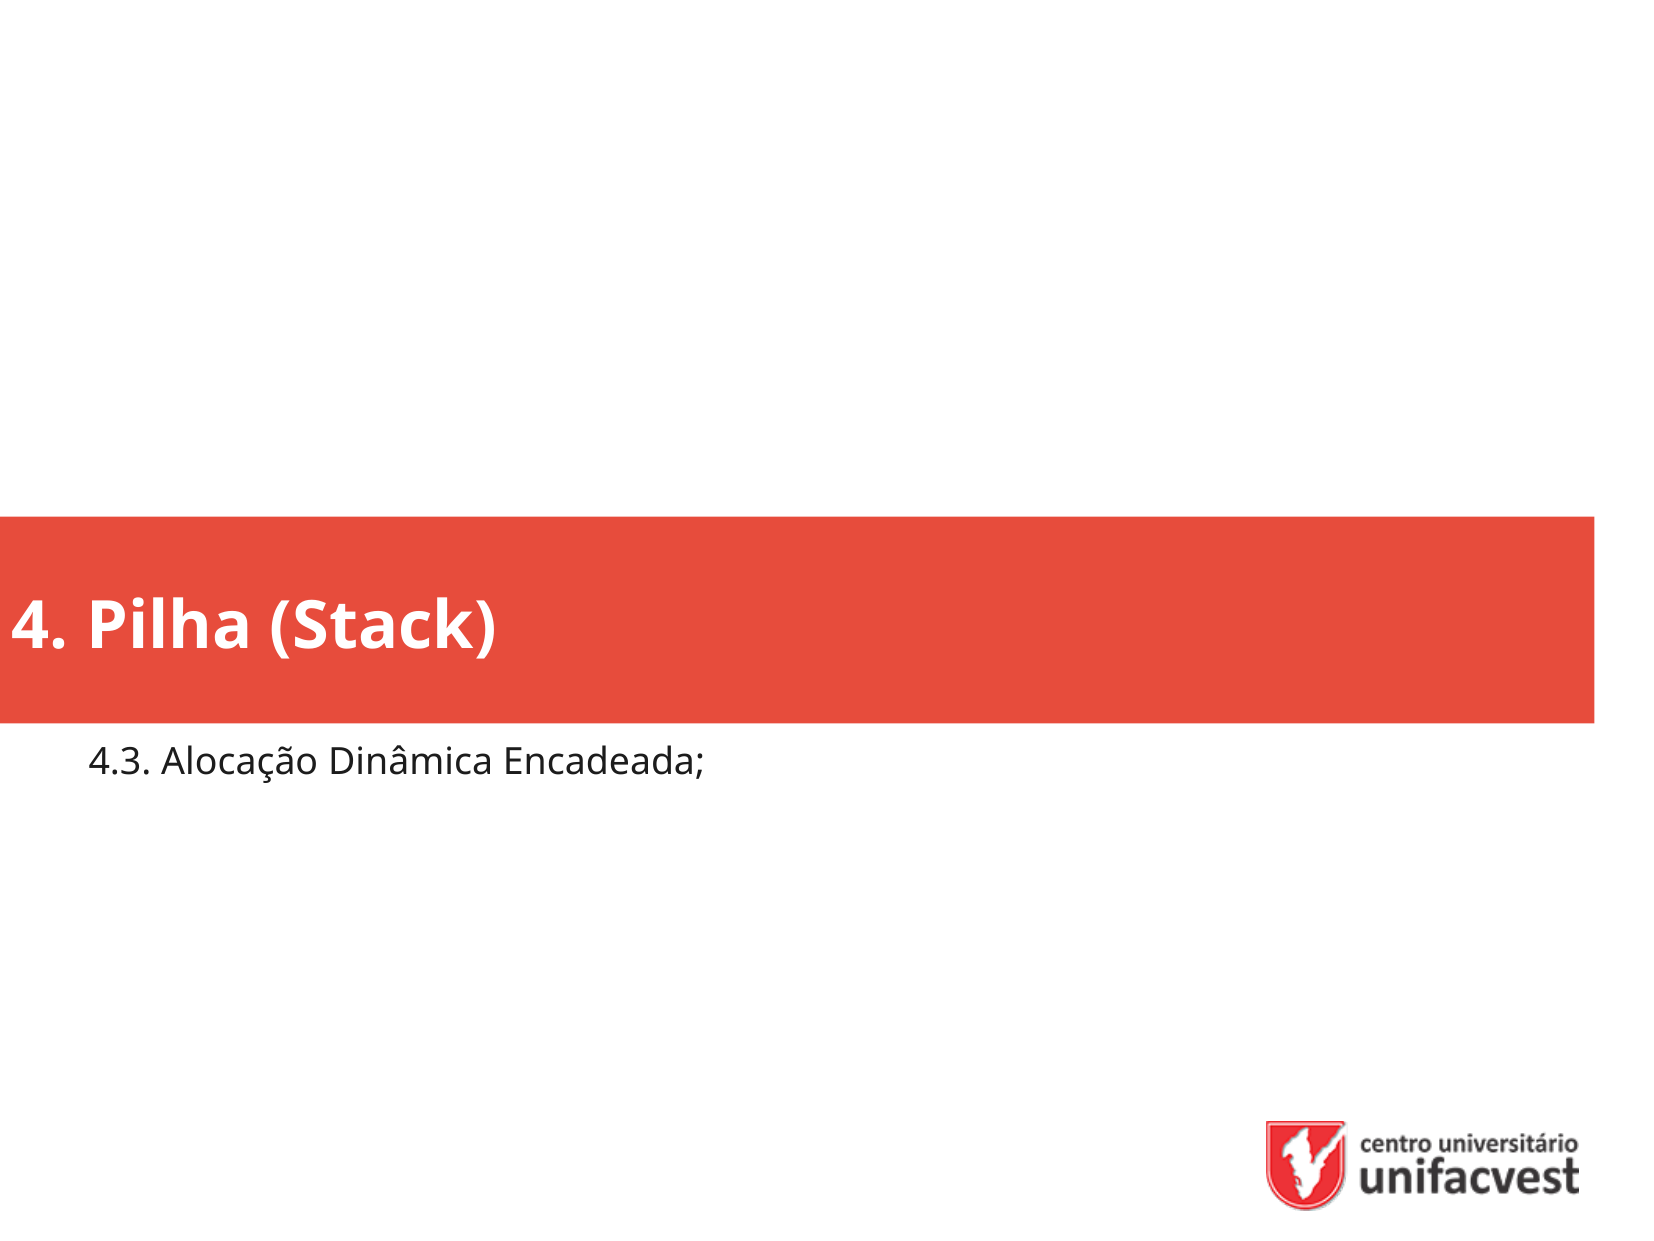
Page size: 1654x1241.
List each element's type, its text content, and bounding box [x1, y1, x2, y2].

title 4. Pilha (Stack) [11, 513, 1607, 663]
text_box [1238, 1120, 1654, 1212]
picture [1266, 1121, 1579, 1211]
subtitle 4.3. Alocação Dinâmica Encadeada; [88, 735, 1595, 1097]
